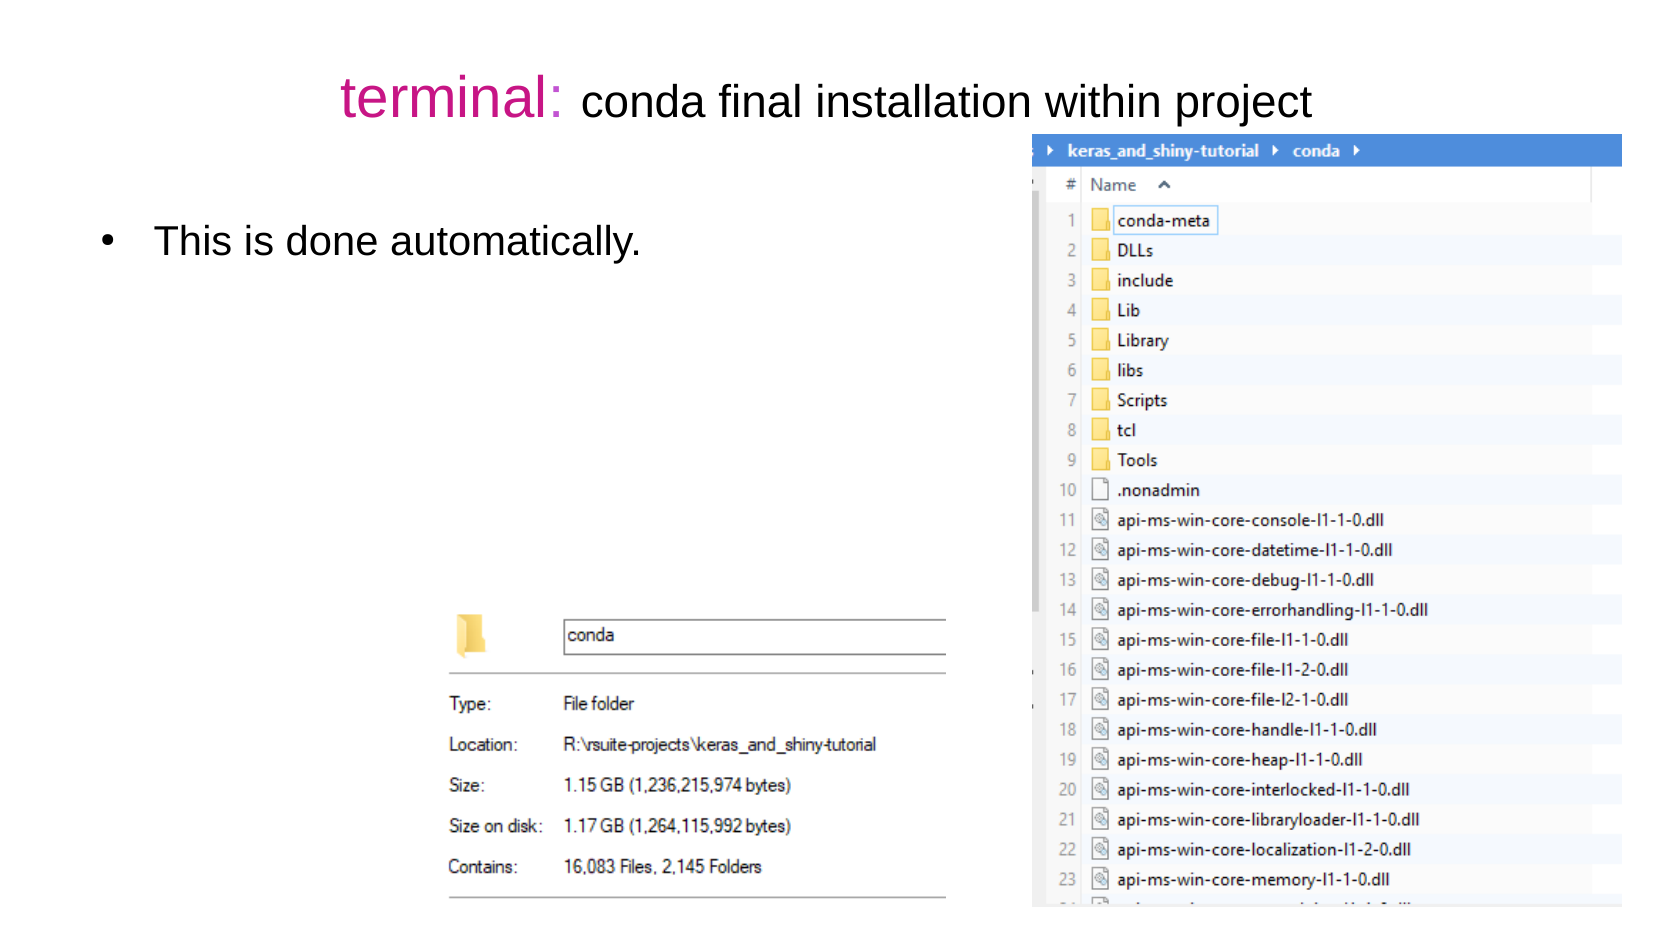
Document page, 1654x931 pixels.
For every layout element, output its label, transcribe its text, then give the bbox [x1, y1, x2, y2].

picture [1032, 134, 1622, 907]
list This is done automatically. [82, 217, 841, 361]
picture [429, 599, 946, 900]
title terminal: conda final installation within project [82, 19, 1571, 175]
